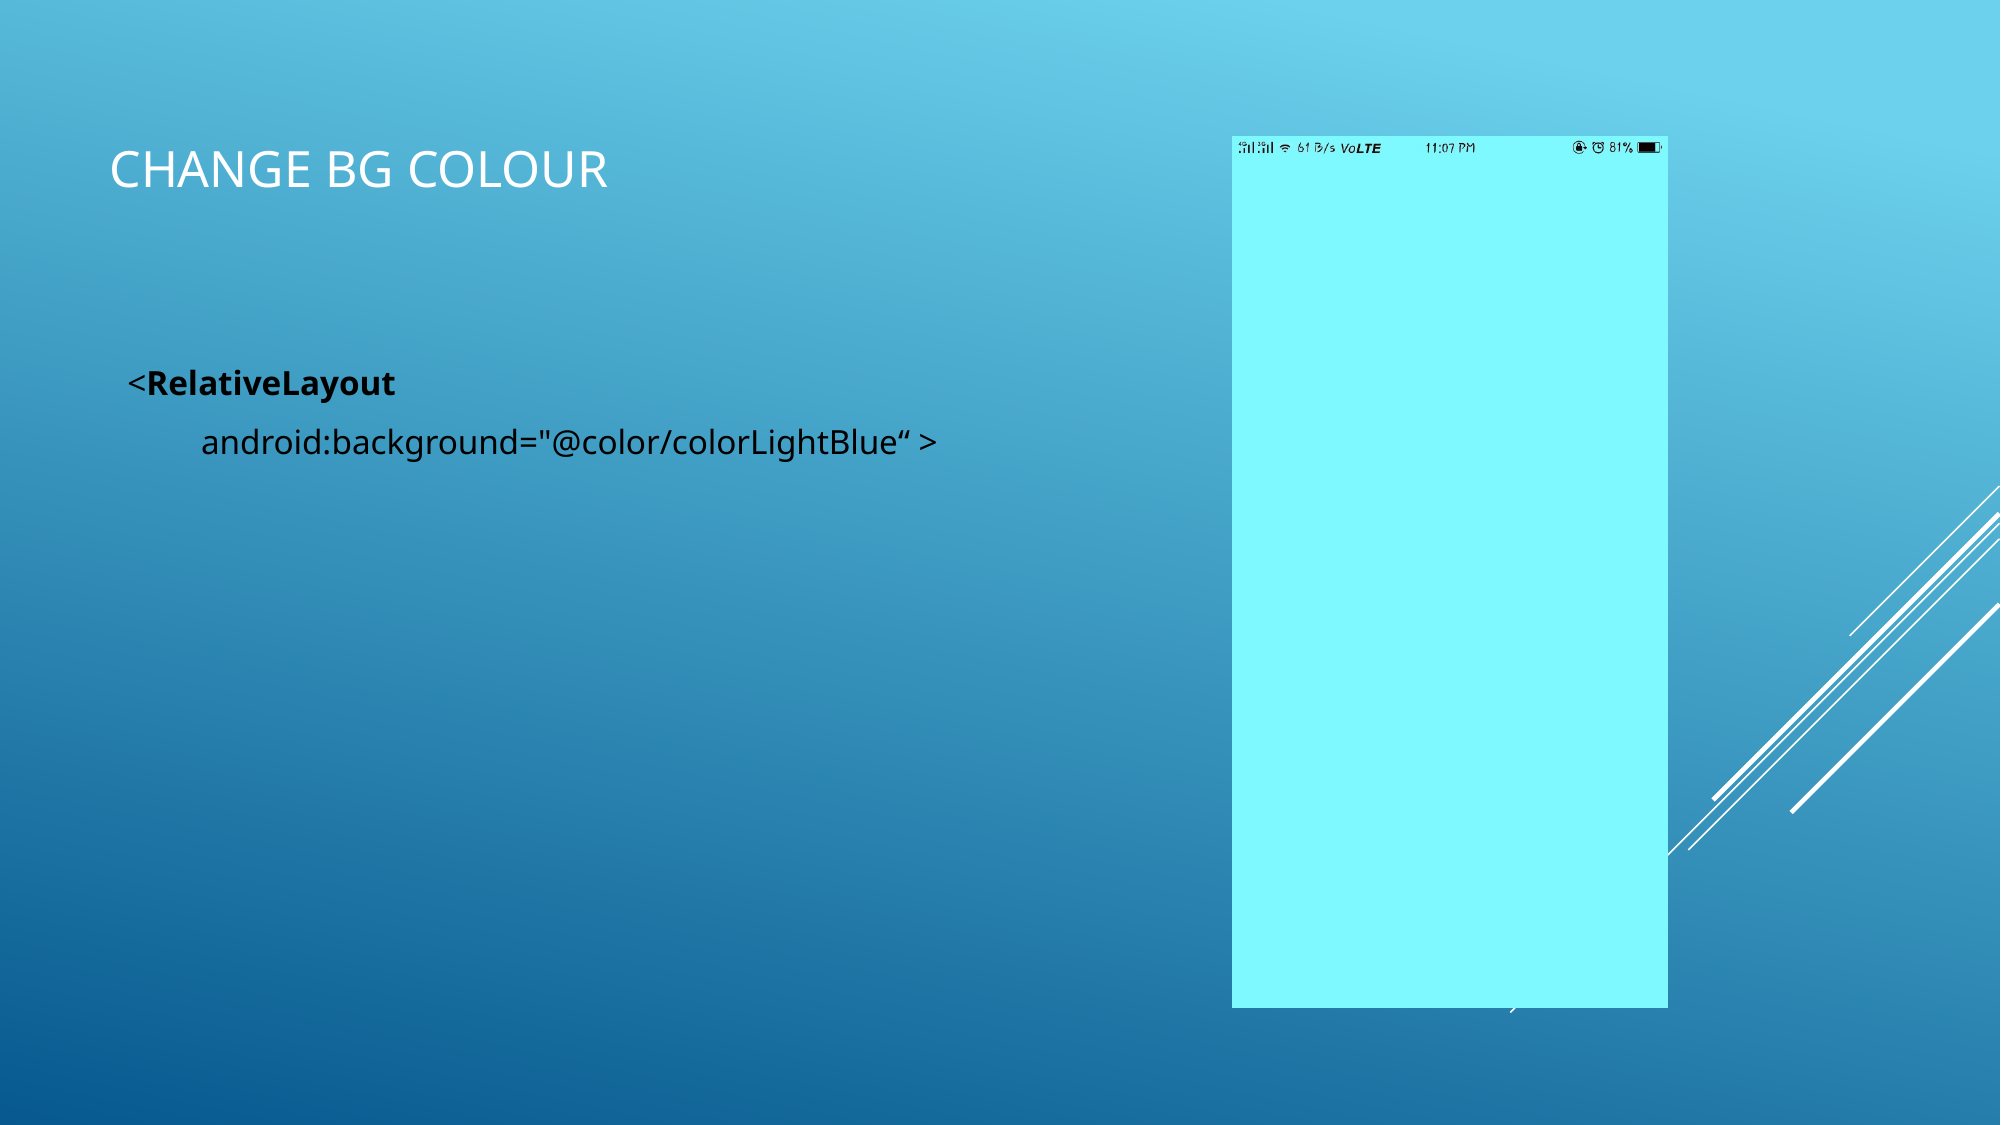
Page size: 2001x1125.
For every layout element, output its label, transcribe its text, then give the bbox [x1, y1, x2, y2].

title Change Bg Colour [94, 0, 695, 205]
list <RelativeLayout android:background="@color/colorLightBlue“ > [112, 354, 1021, 698]
picture [1232, 136, 1668, 1008]
